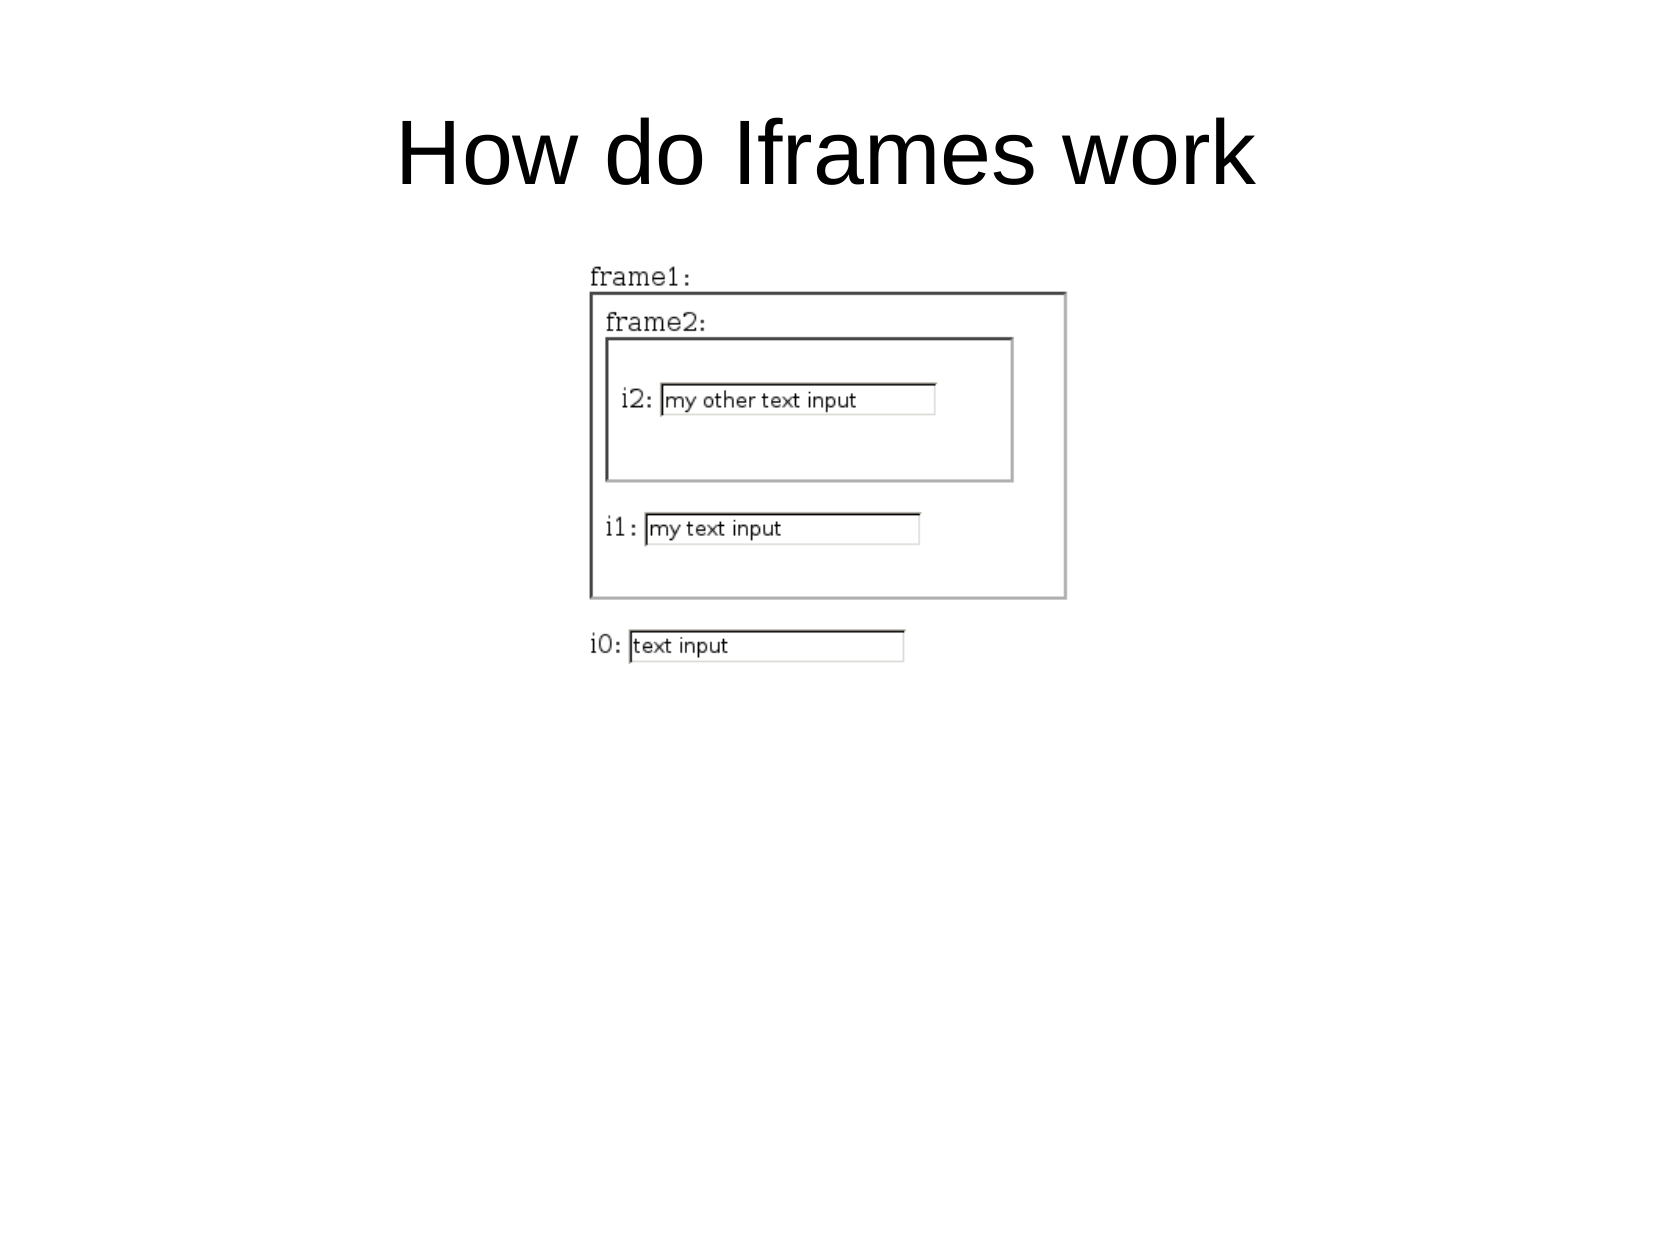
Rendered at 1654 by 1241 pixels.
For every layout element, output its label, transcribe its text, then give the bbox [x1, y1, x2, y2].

title How do Iframes work [82, 49, 1571, 257]
picture [579, 253, 1072, 676]
